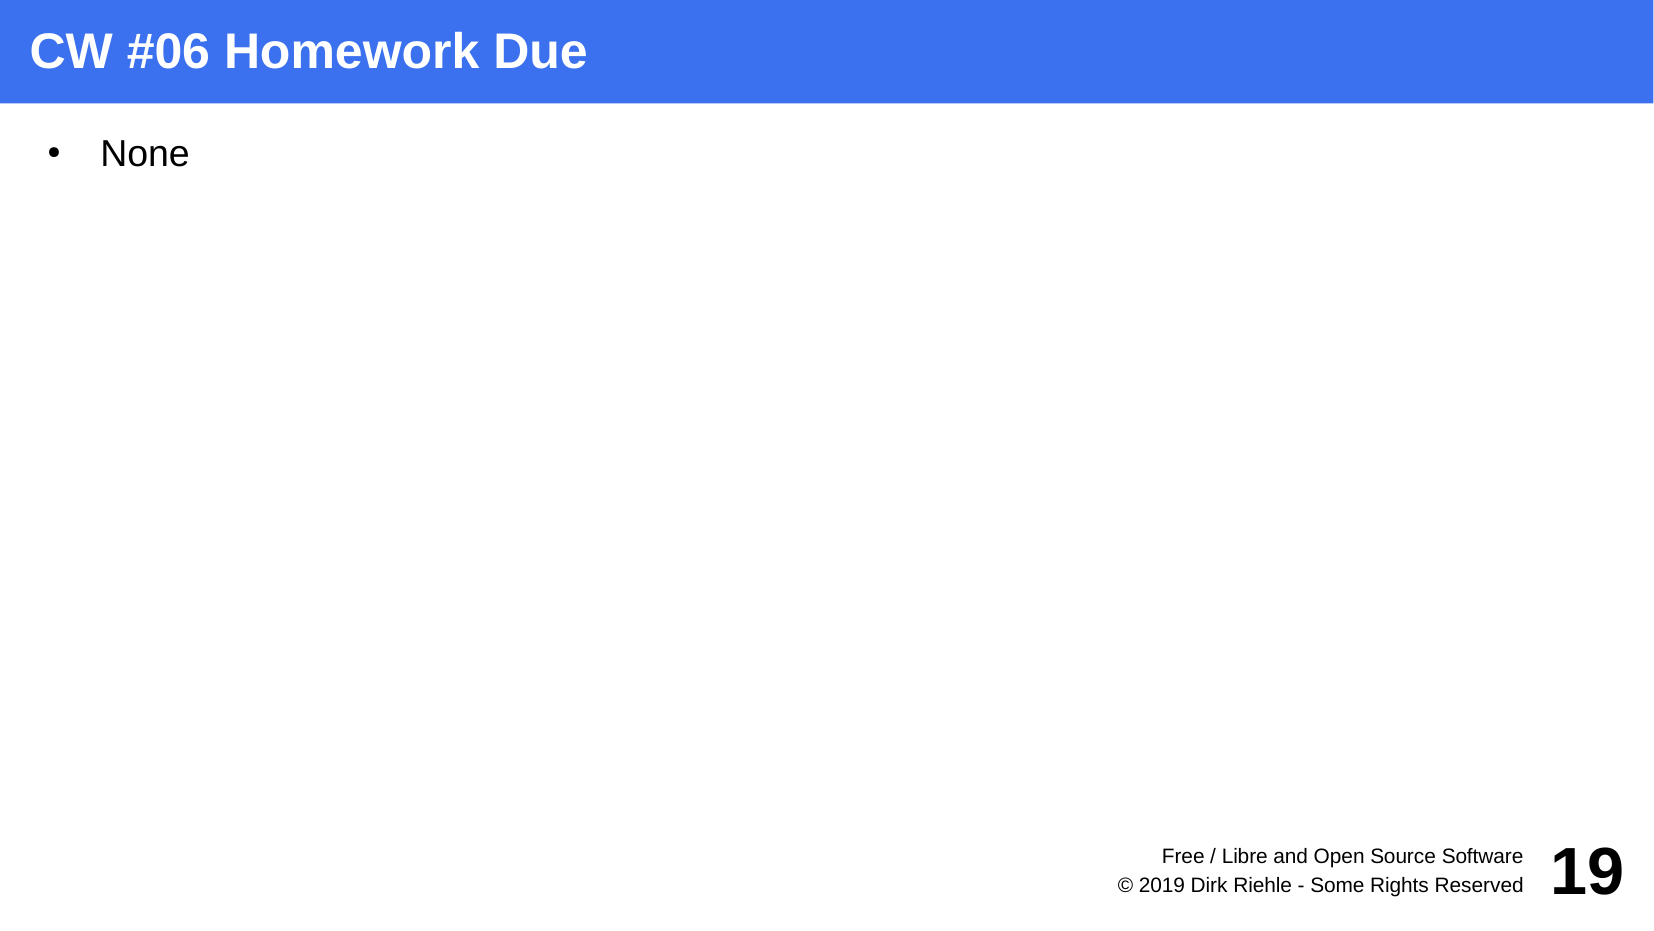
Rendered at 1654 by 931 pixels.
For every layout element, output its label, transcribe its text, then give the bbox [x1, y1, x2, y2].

title CW #06 Homework Due [0, 0, 1654, 104]
list None [29, 132, 1625, 813]
